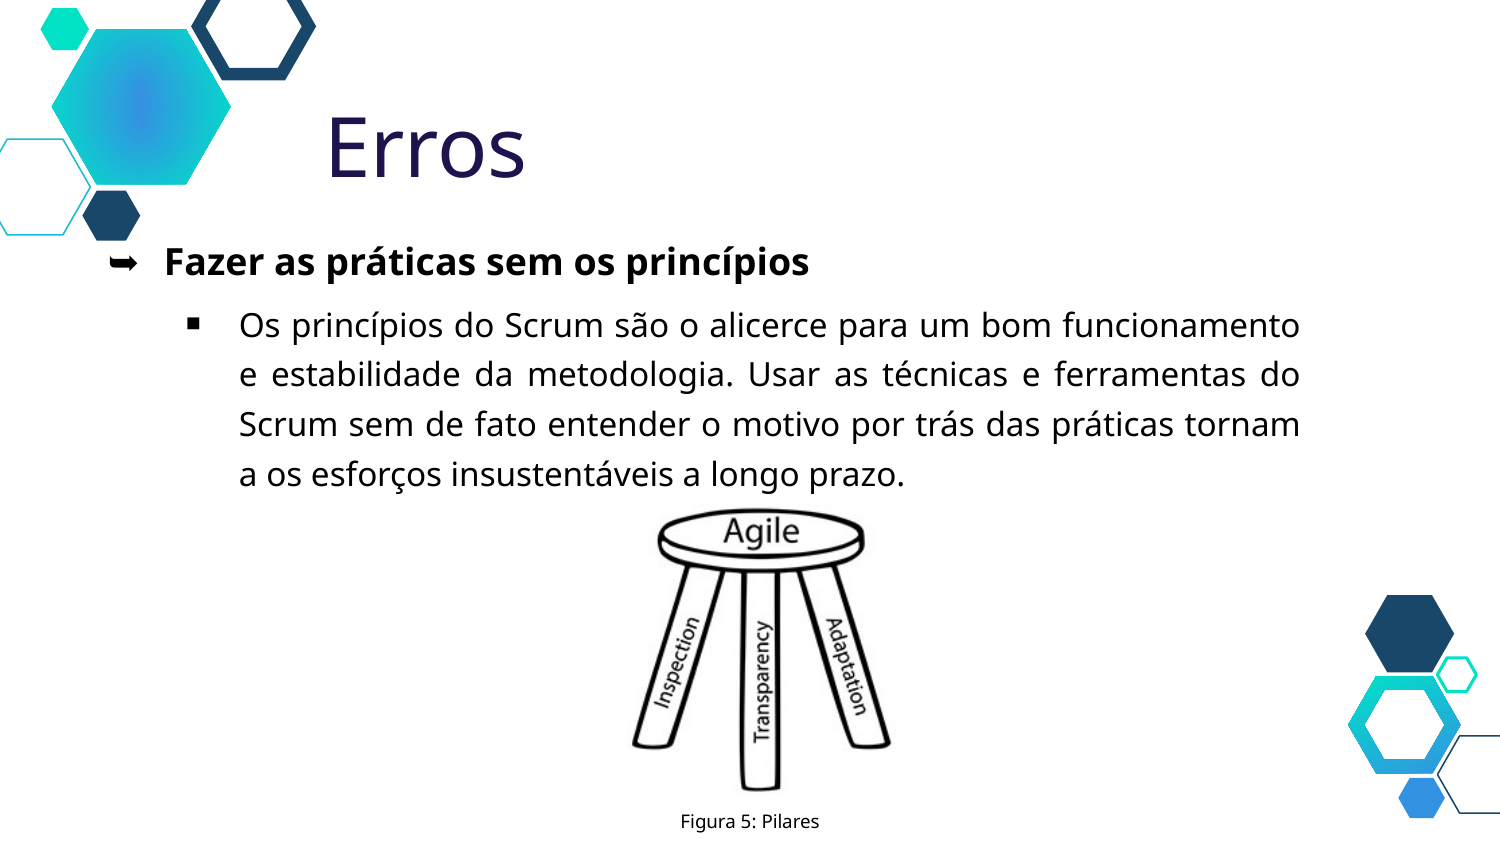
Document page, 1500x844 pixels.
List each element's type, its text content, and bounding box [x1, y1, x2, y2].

text_box Figura 5: Pilares [665, 795, 835, 844]
picture [627, 504, 896, 796]
title Erros [309, 103, 1121, 209]
list Fazer as práticas sem os princípios Os princípios do Scrum são o alicerce para um bom funcionamento e estabilidade da metodologia. Usar as técnicas e ferramentas do Scrum sem de fato entender o motivo por trás das práticas tornam a os esforços insustentáveis a longo prazo. [74, 212, 1318, 750]
